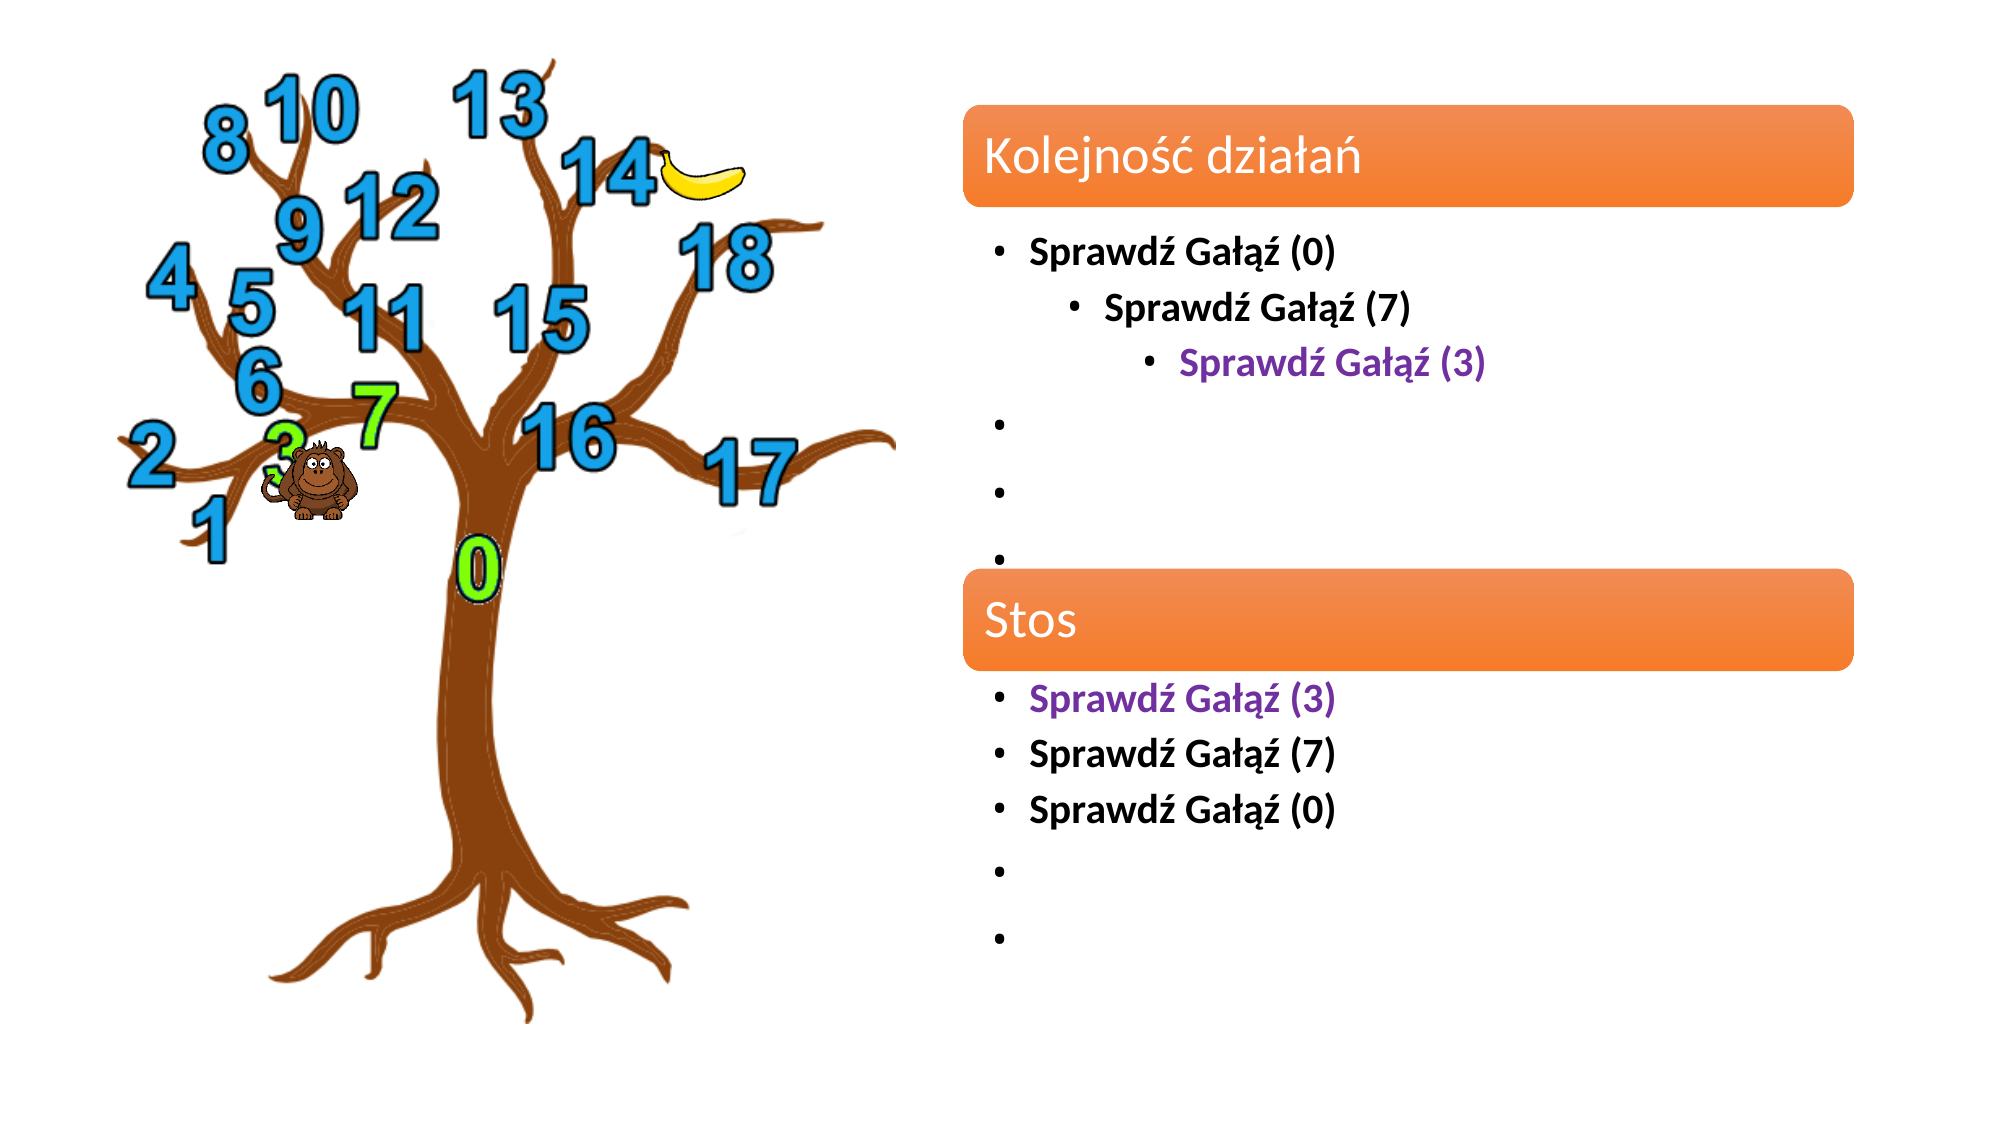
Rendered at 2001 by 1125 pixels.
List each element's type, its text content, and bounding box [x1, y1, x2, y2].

text_box Stos [963, 568, 1854, 671]
text_box Sprawdź Gałąź (3) Sprawdź Gałąź (7) Sprawdź Gałąź (0) [963, 671, 1854, 954]
text_box Sprawdź Gałąź (0) Sprawdź Gałąź (7) Sprawdź Gałąź (3) [963, 224, 1854, 569]
picture [117, 58, 896, 1024]
text_box Kolejność działań [963, 104, 1854, 208]
